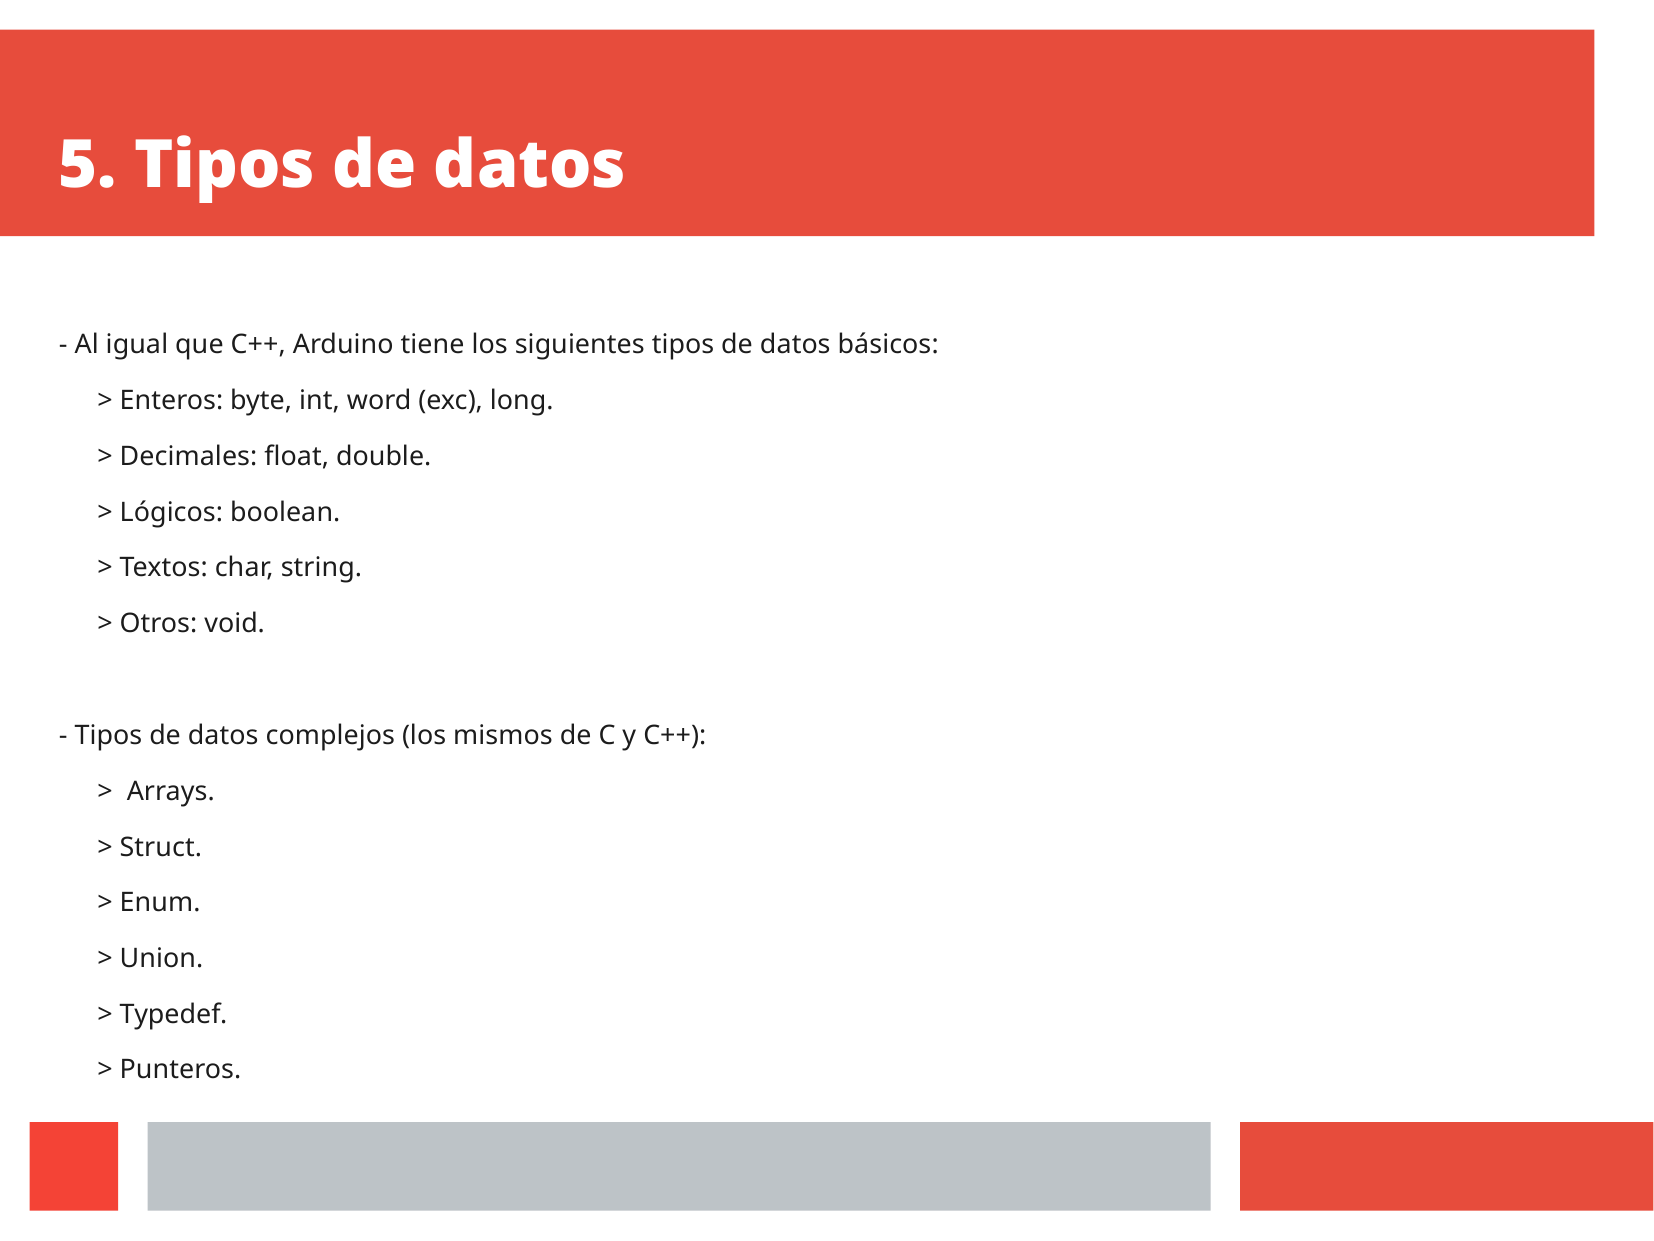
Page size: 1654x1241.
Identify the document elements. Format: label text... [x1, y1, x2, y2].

title 5. Tipos de datos [59, 59, 1595, 207]
list - Al igual que C++, Arduino tiene los siguientes tipos de datos básicos: > Enteros: byte, int, word (exc), long. > Decimales: float, double. > Lógicos: boolean. > Textos: char, string. > Otros: void. - Tipos de datos complejos (los mismos de C y C++): > Arrays. > Struct. > Enum. > Union. > Typedef. > Punteros. [59, 324, 1565, 1093]
